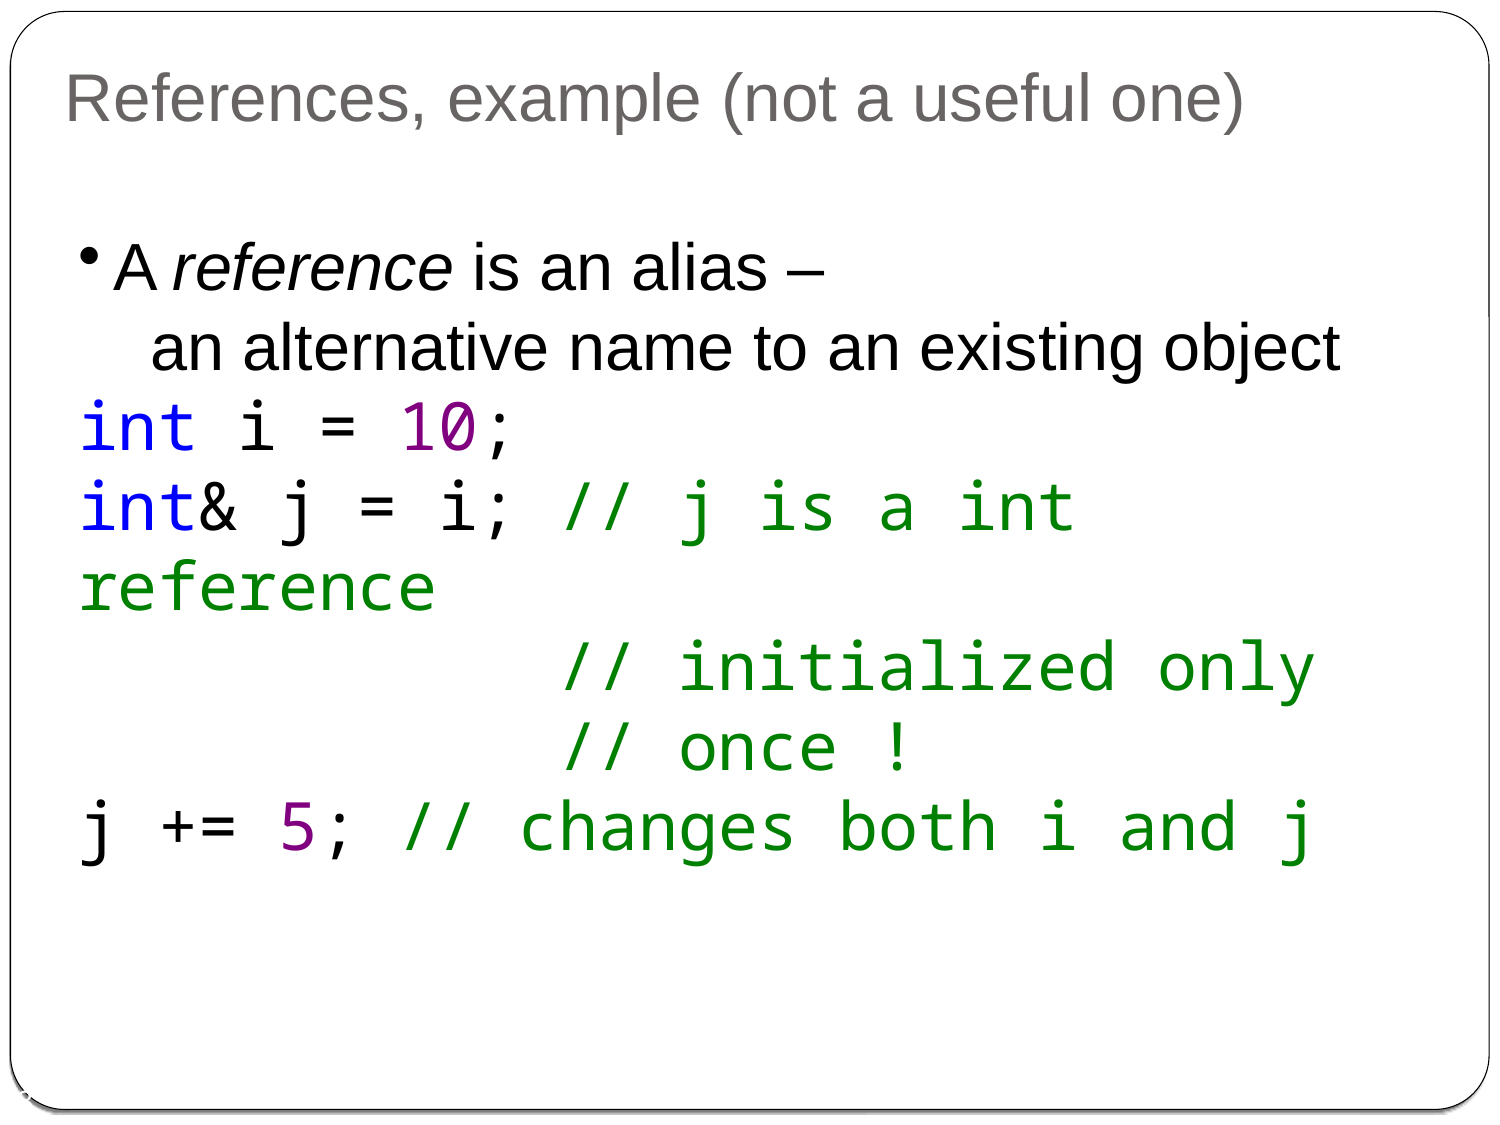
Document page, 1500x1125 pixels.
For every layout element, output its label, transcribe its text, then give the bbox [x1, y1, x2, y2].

slide_number <number> [0, 1074, 50, 1125]
title References, example (not a useful one) [50, 45, 1450, 150]
text_box A reference is an alias – an alternative name to an existing object int i = 10; int& j = i; // j is a int reference // initialized only // once ! j += 5; // changes both i and j [48, 201, 1415, 1079]
